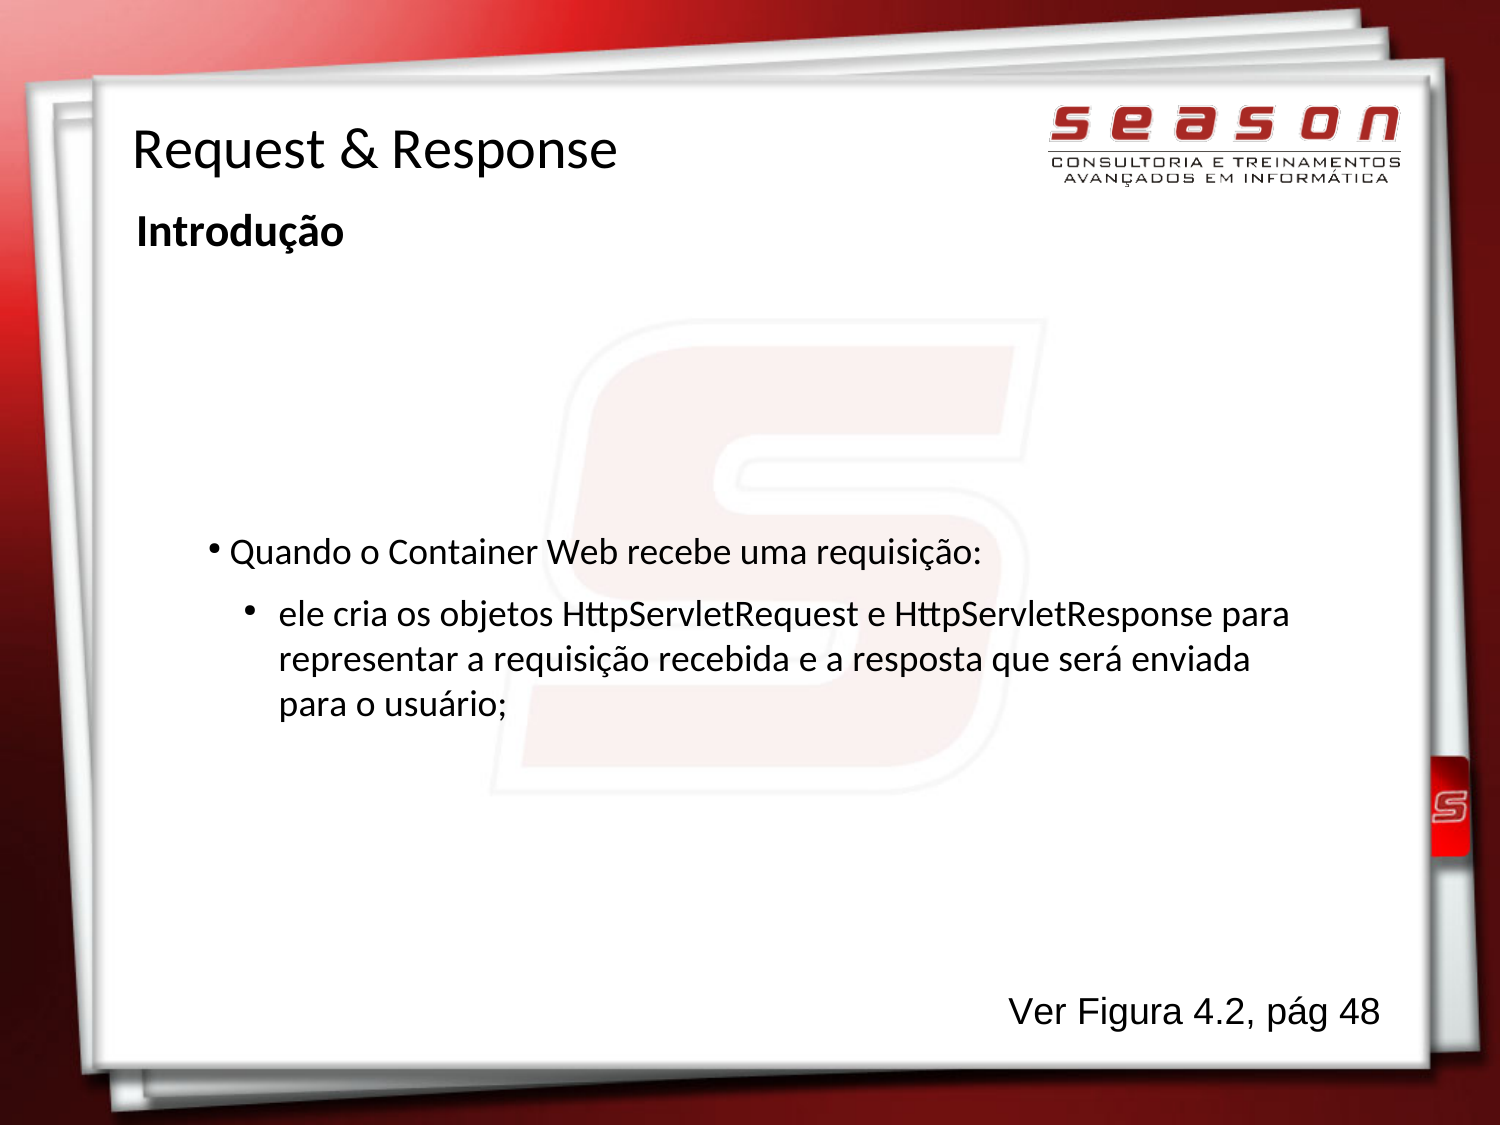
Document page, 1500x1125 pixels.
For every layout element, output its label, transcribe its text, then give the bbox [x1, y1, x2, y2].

text_box Introdução [119, 200, 1240, 256]
title Request & Response [118, 33, 1394, 257]
text_box Quando o Container Web recebe uma requisição: ele cria os objetos HttpServletRequest e HttpServletResponse para representar a requisição recebida e a resposta que será enviada para o usuário; [207, 357, 1328, 894]
picture [0, 0, 1500, 1125]
text_box Ver Figura 4.2, pág 48 [708, 979, 1396, 1040]
